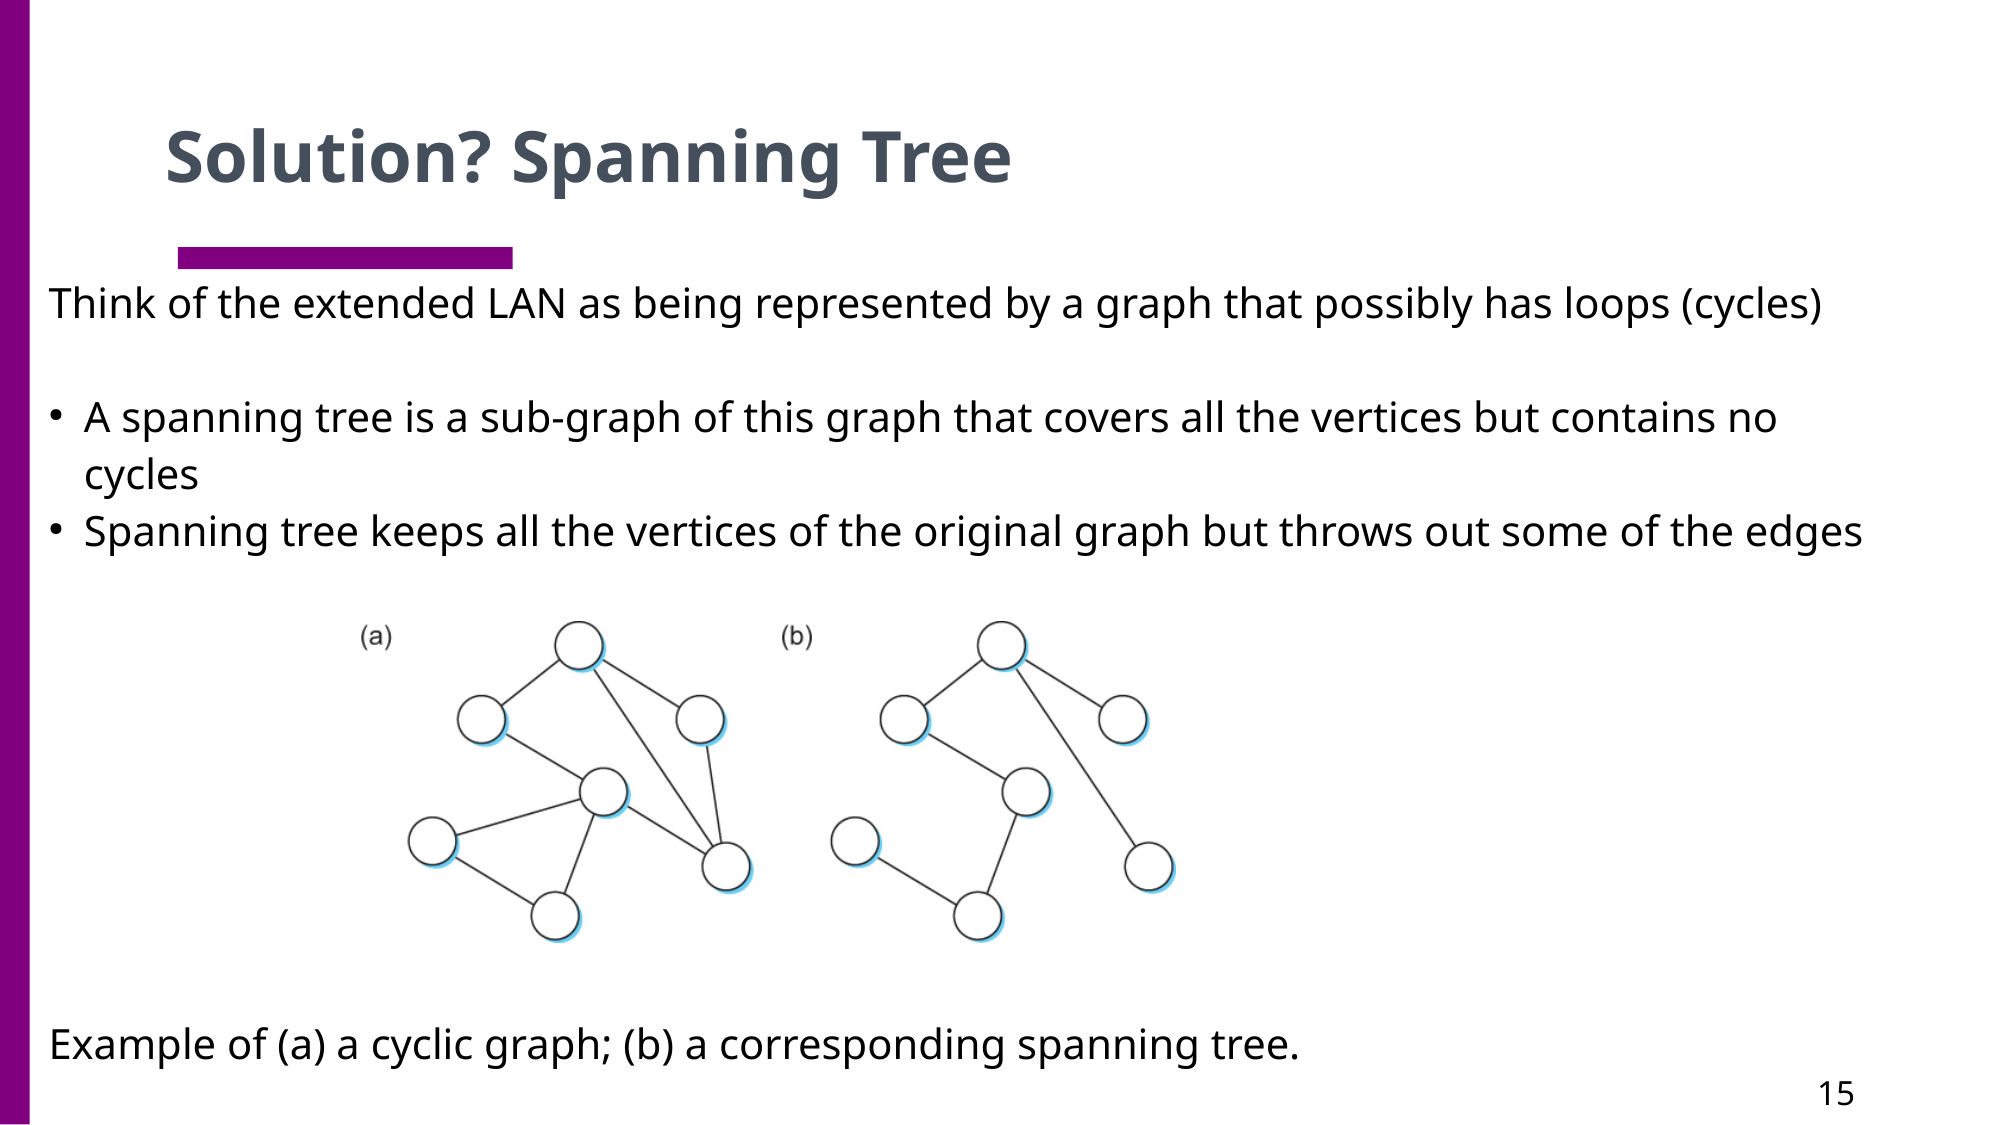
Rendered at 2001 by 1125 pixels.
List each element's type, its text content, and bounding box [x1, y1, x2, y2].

picture [360, 621, 1176, 943]
text_box Solution? Spanning Tree [151, 0, 1849, 212]
text_box Think of the extended LAN as being represented by a graph that possibly has loops (cycles) A spanning tree is a sub-graph of this graph that covers all the vertices but contains no cycles Spanning tree keeps all the vertices of the original graph but throws out some of the edges Example of (a) a cyclic graph; (b) a corresponding spanning tree. [33, 266, 1891, 1098]
